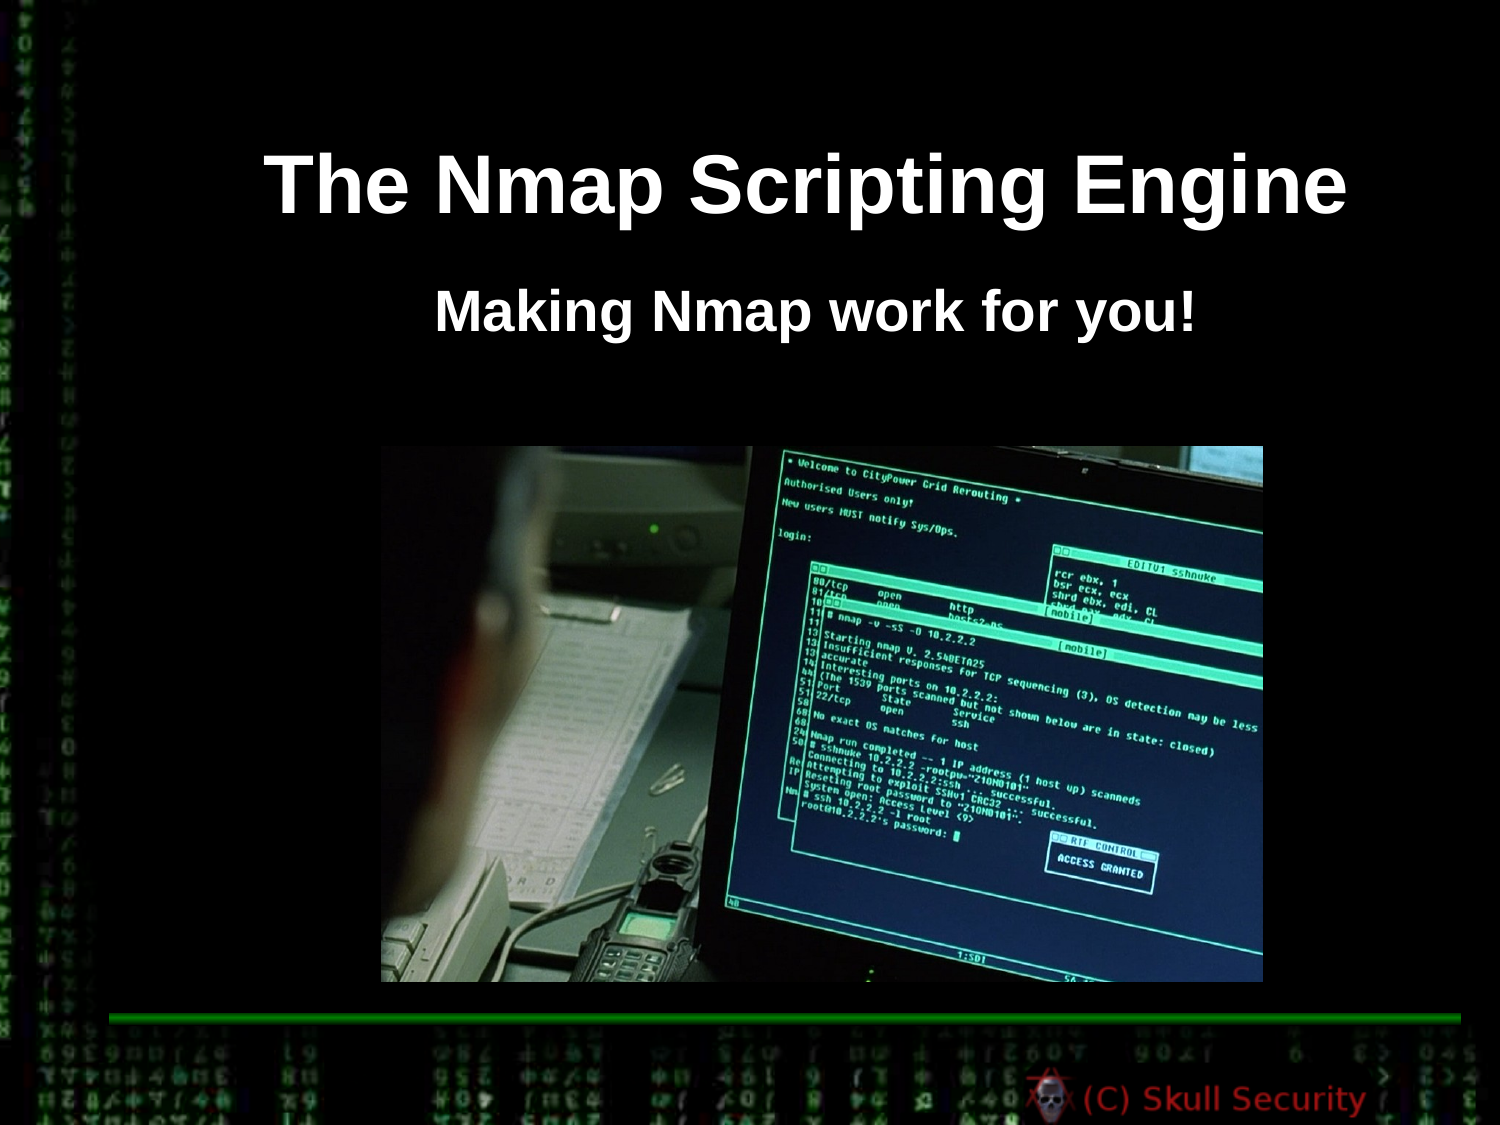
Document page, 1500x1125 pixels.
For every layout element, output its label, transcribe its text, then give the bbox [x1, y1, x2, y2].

subtitle Making Nmap work for you! [291, 265, 1342, 447]
title The Nmap Scripting Engine [181, 80, 1455, 279]
picture [0, 0, 1500, 1125]
